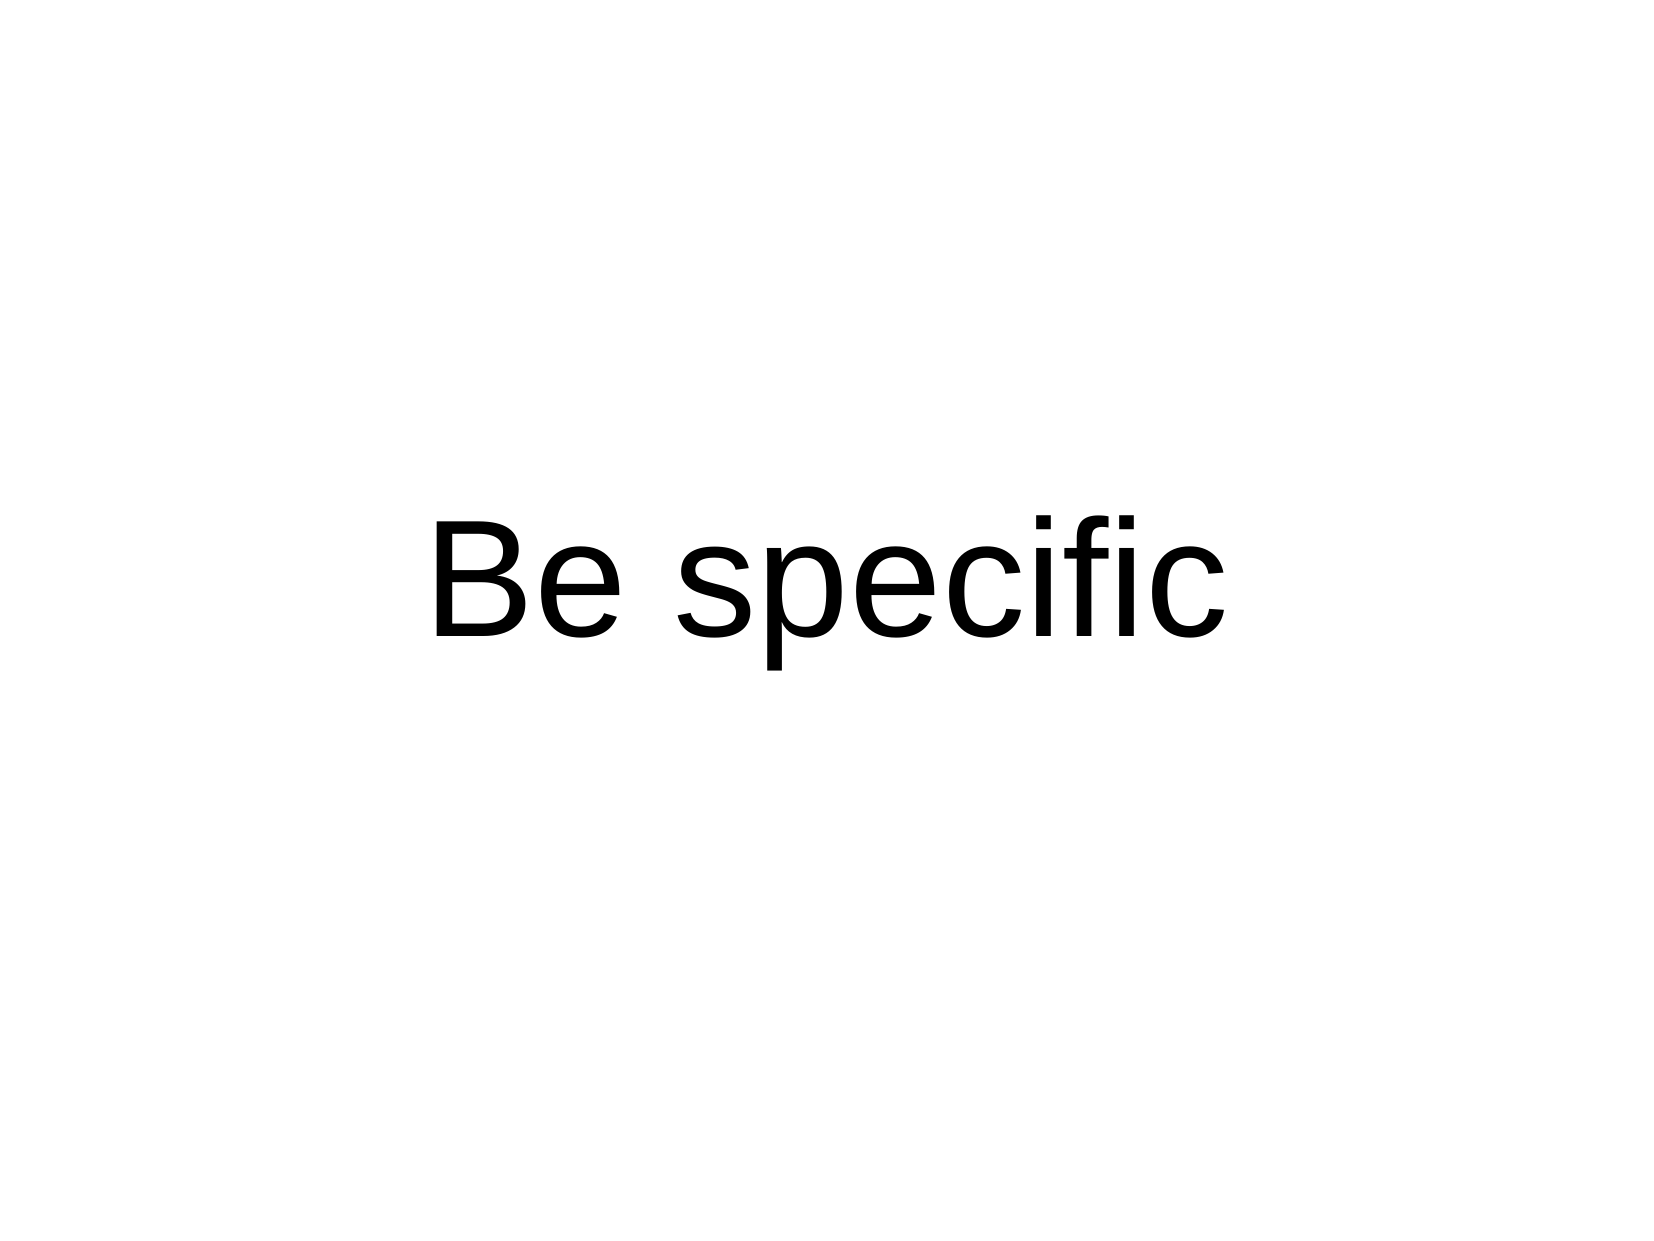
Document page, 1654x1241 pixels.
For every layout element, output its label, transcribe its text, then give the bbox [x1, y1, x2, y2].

subtitle Be specific [82, 49, 1571, 1109]
